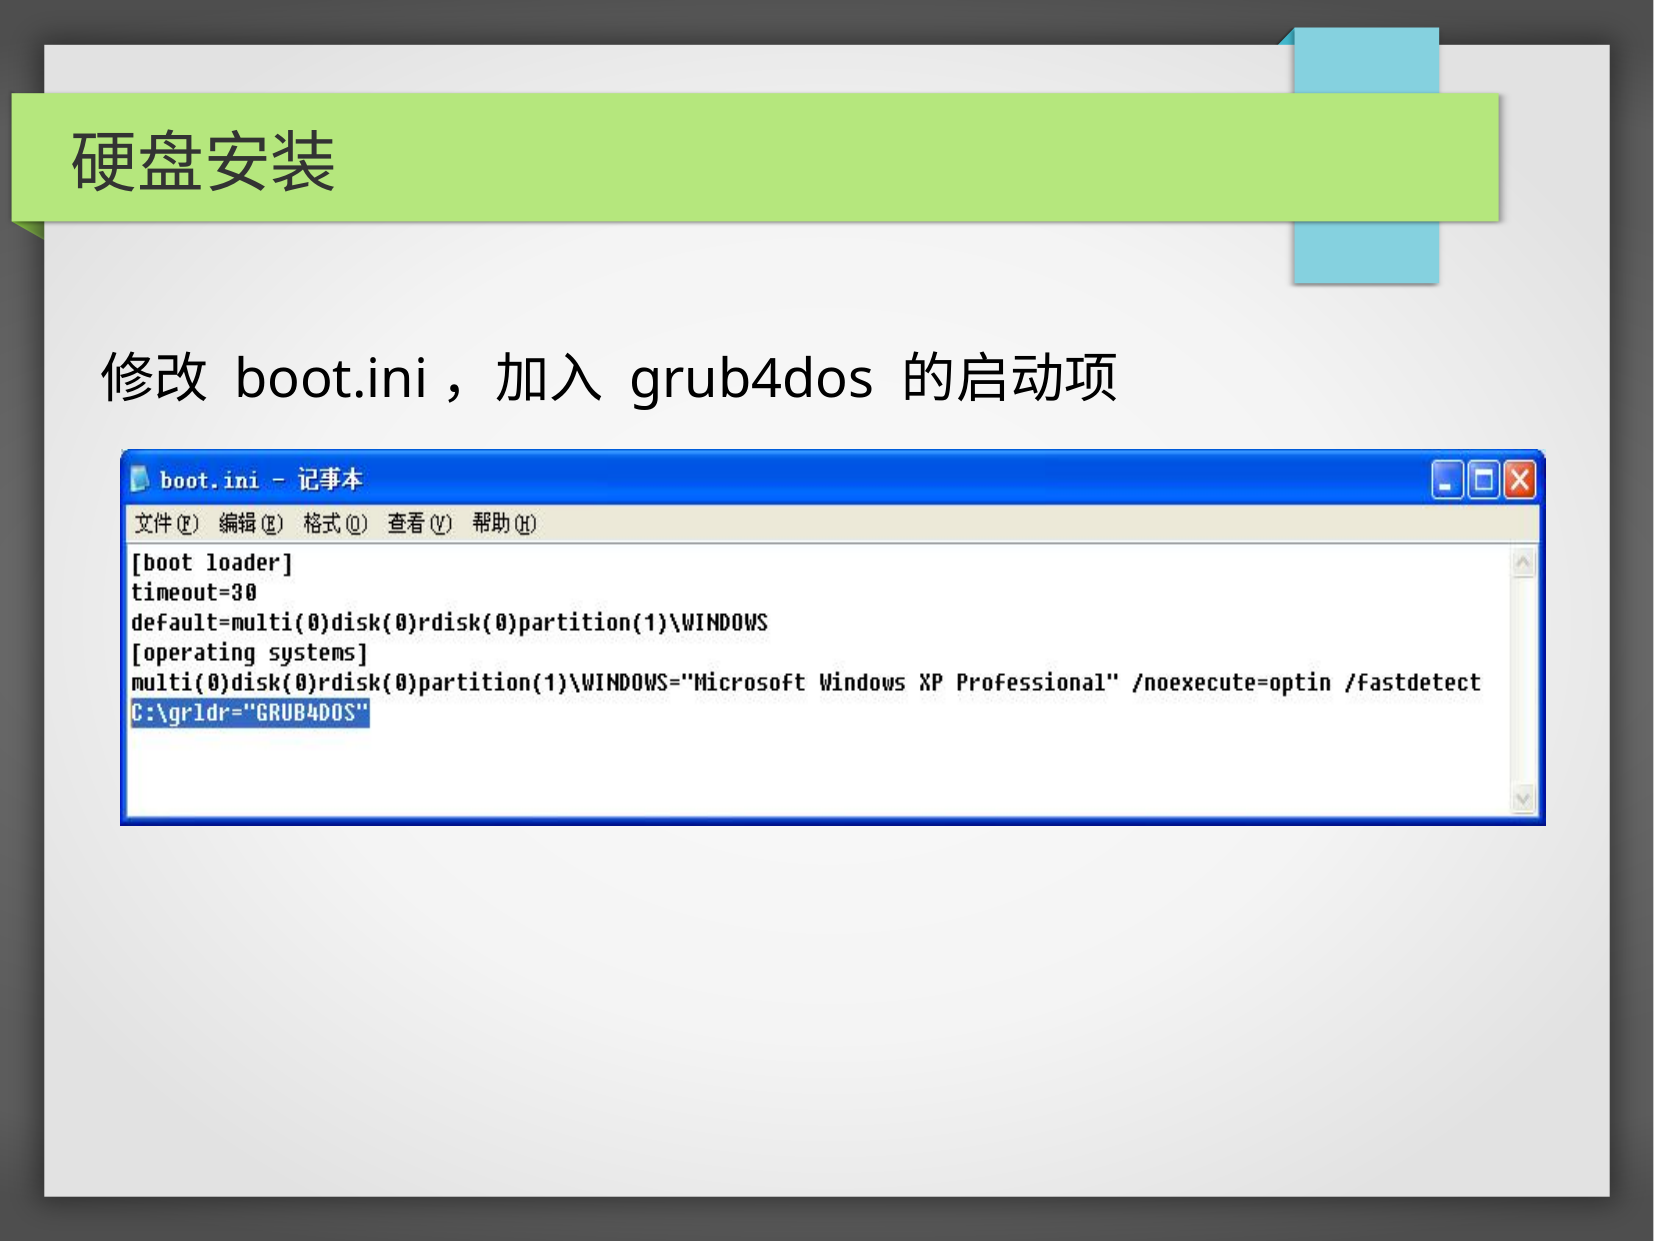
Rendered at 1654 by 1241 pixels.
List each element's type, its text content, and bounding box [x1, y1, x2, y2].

title 硬盘安装 [70, 106, 1229, 213]
picture [0, 0, 1654, 1241]
list 修改 boot.ini，加入 grub4dos 的启动项 [82, 343, 1538, 1063]
